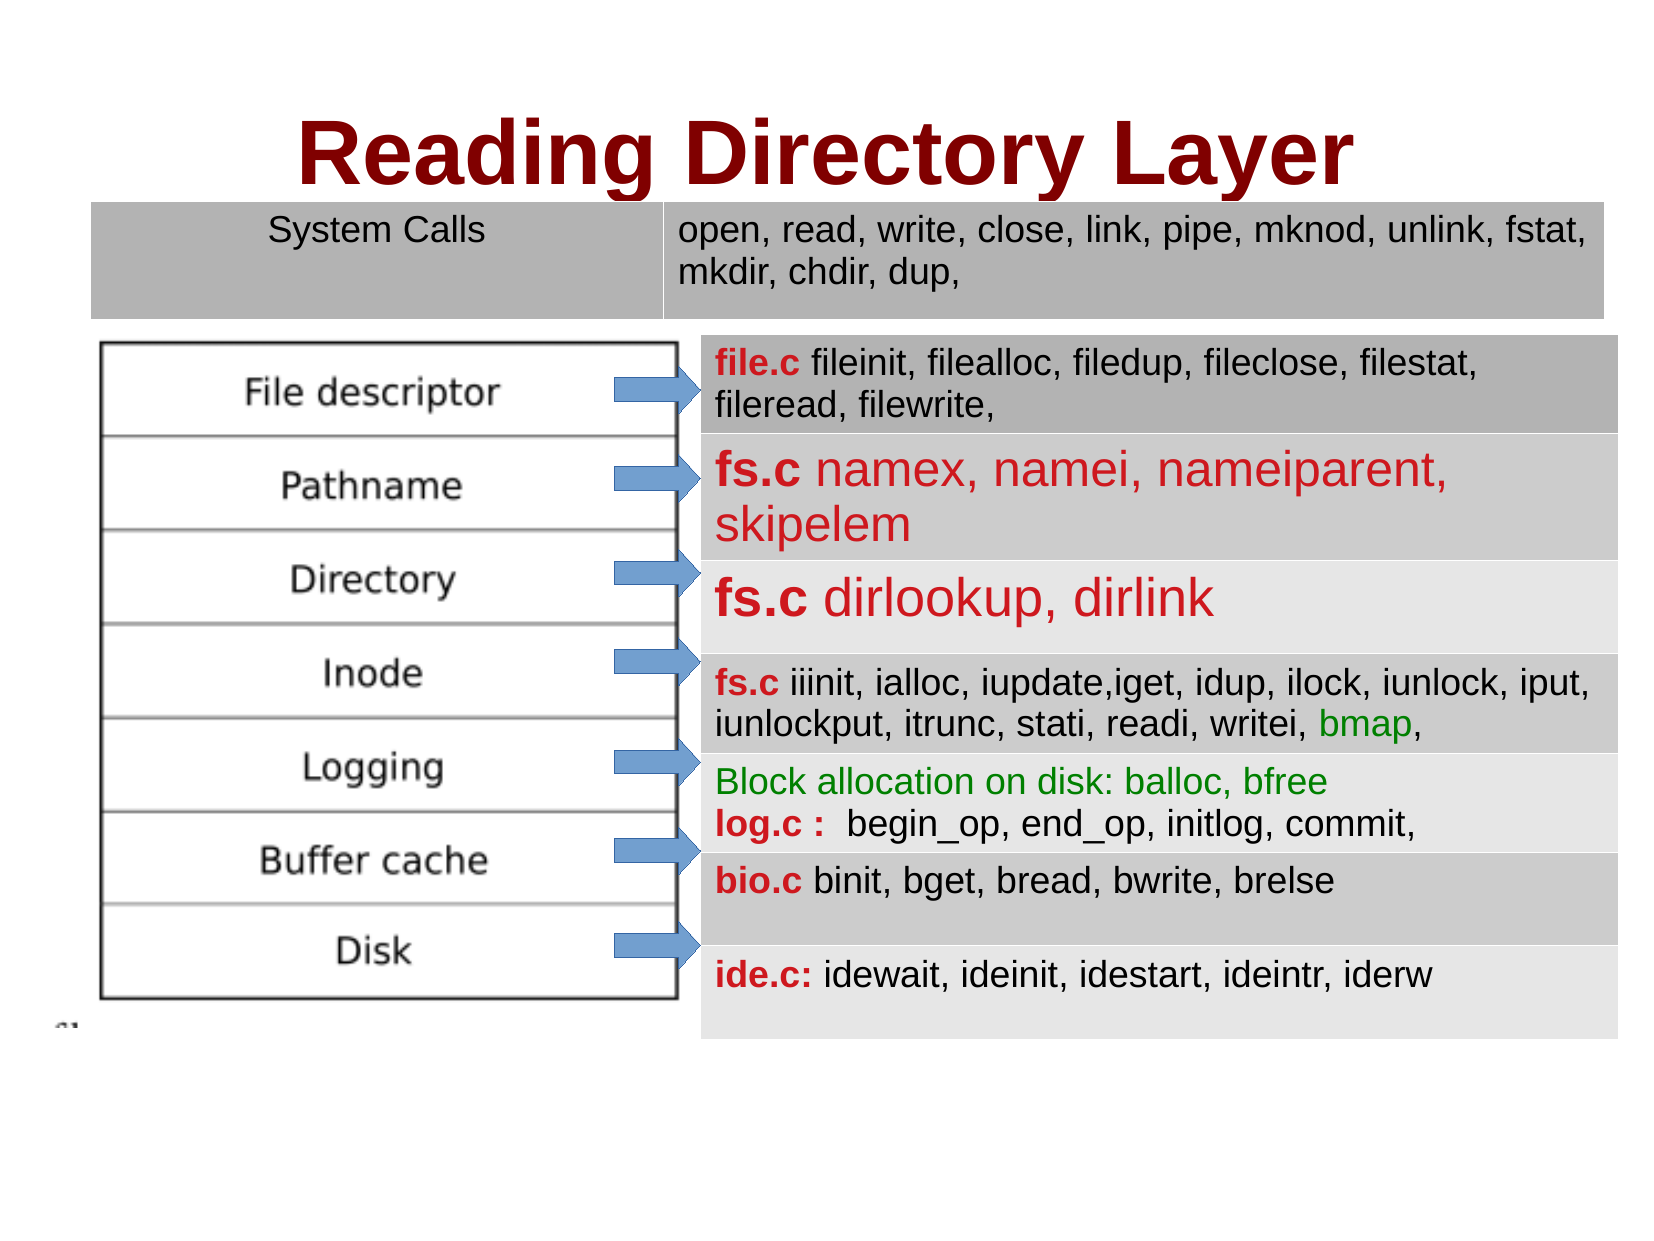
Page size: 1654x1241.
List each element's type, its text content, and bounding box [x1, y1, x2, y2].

text_box [614, 637, 701, 686]
text_box [614, 921, 701, 969]
table_cell ide.c: idewait, ideinit, idestart, ideintr, iderw [701, 946, 1618, 1039]
picture [47, 310, 726, 1028]
text_box [614, 738, 701, 786]
table_header file.c fileinit, filealloc, filedup, fileclose, filestat, fileread, filewrite, [701, 335, 1618, 433]
table_cell fs.c dirlookup, dirlink [701, 561, 1618, 653]
text_box [614, 827, 701, 875]
table_cell bio.c binit, bget, bread, bwrite, brelse [701, 853, 1618, 945]
table_cell fs.c namex, namei, nameiparent, skipelem [701, 434, 1618, 560]
title Reading Directory Layer [82, 49, 1571, 257]
text_box [614, 454, 701, 503]
table_cell fs.c iiinit, ialloc, iupdate,iget, idup, ilock, iunlock, iput, iunlockput, itrunc, stati, readi, writei, bmap, [701, 654, 1618, 753]
table_header System Calls [91, 202, 663, 319]
table_cell Block allocation on disk: balloc, bfree log.c : begin_op, end_op, initlog, commit, [701, 754, 1618, 852]
text_box [614, 549, 701, 597]
text_box [614, 366, 701, 414]
table_header open, read, write, close, link, pipe, mknod, unlink, fstat, mkdir, chdir, dup, [664, 202, 1604, 319]
